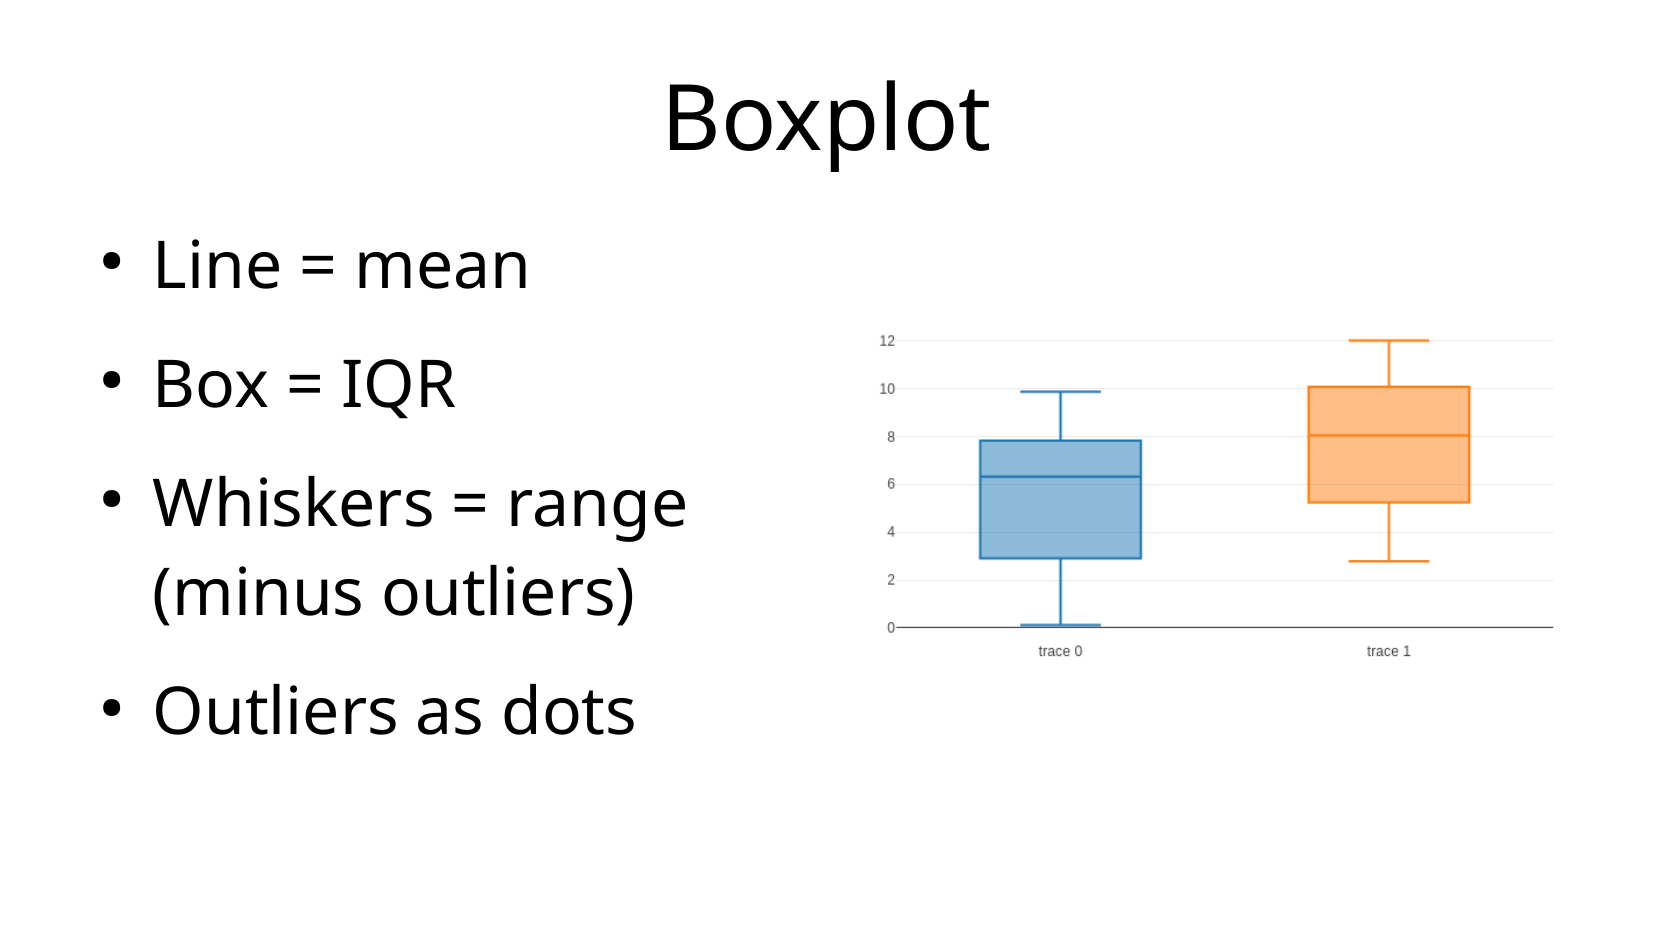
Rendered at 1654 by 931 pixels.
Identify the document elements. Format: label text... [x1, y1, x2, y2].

picture [845, 278, 1572, 696]
list Line = mean Box = IQR Whiskers = range (minus outliers) Outliers as dots [82, 217, 809, 758]
title Boxplot [82, 37, 1571, 193]
